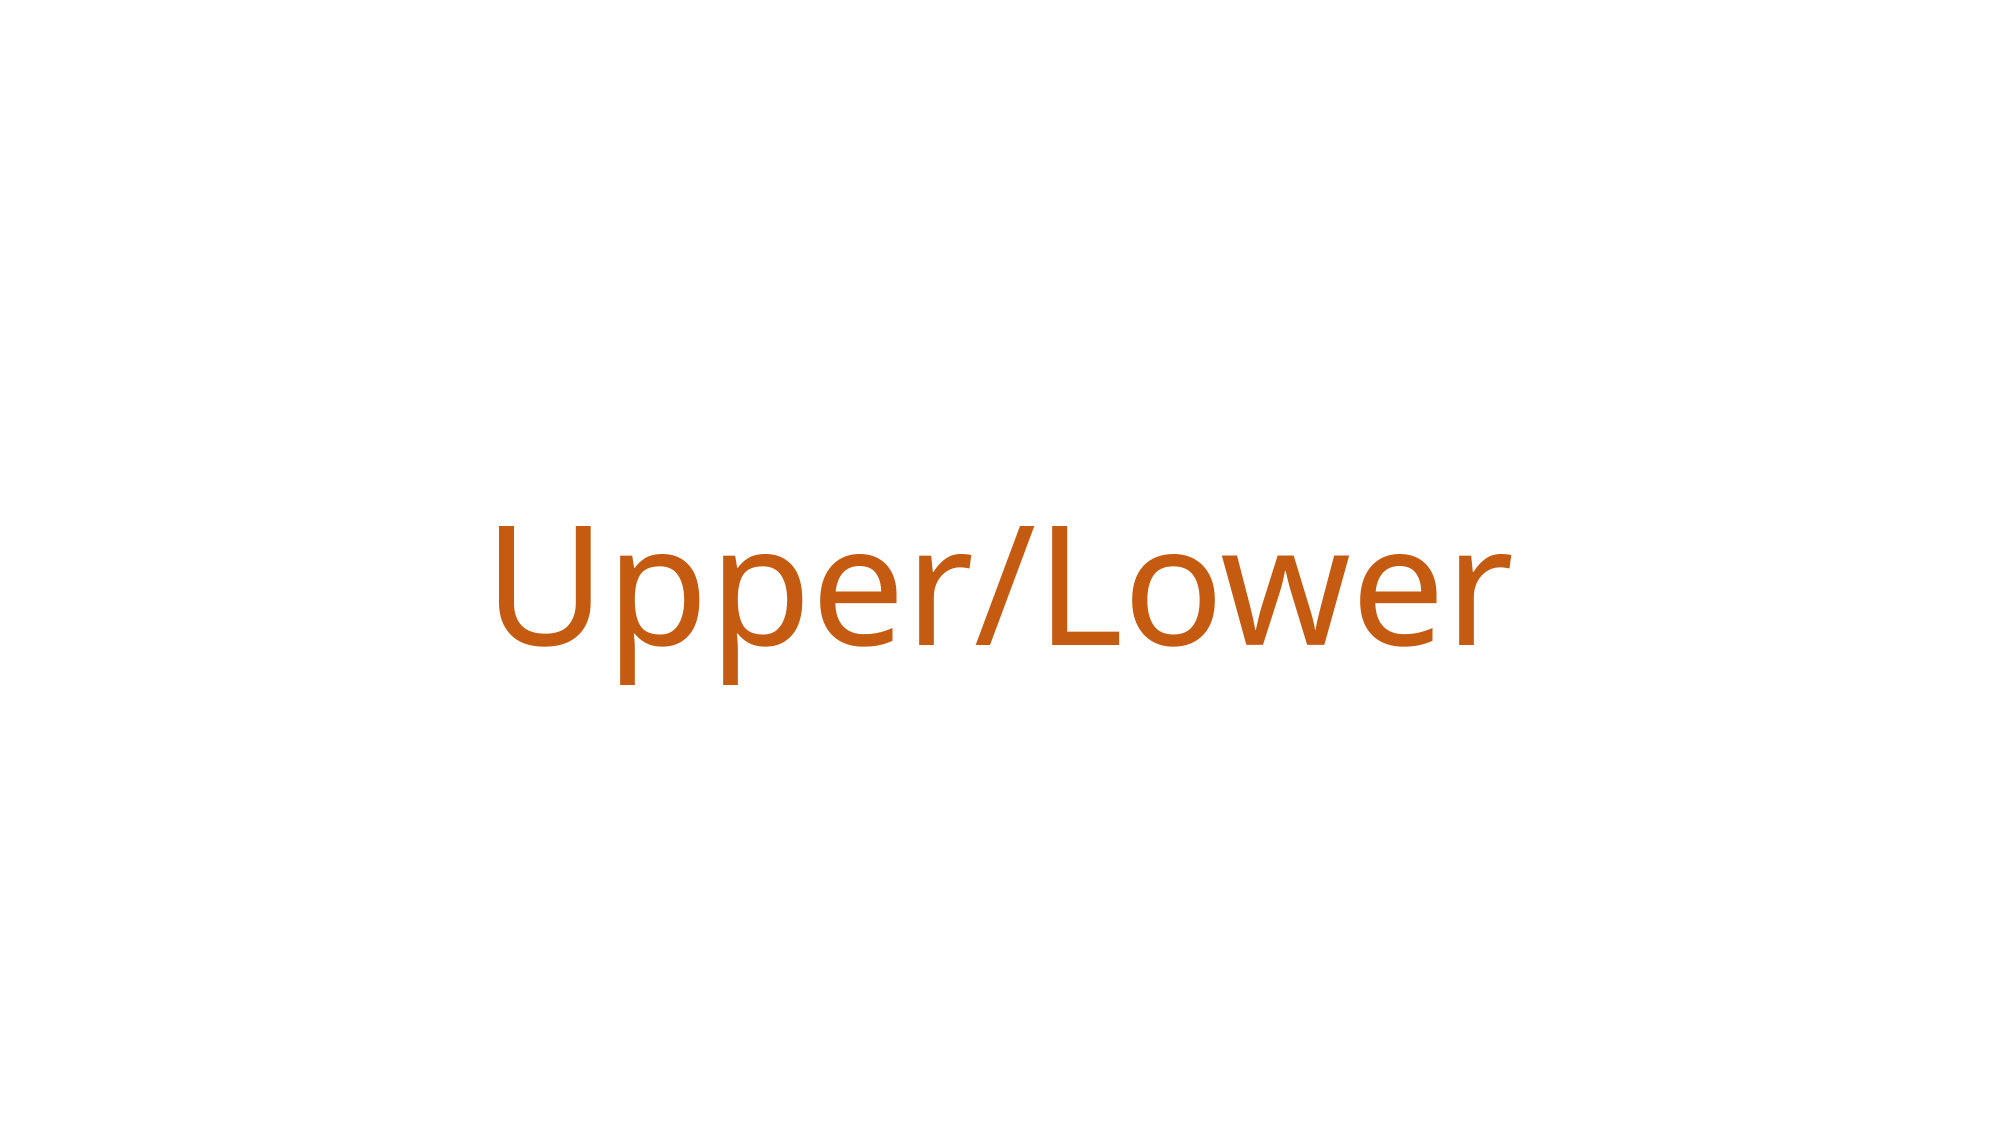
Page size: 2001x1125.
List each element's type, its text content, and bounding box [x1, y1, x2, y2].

list Upper/Lower [137, 292, 1863, 1014]
